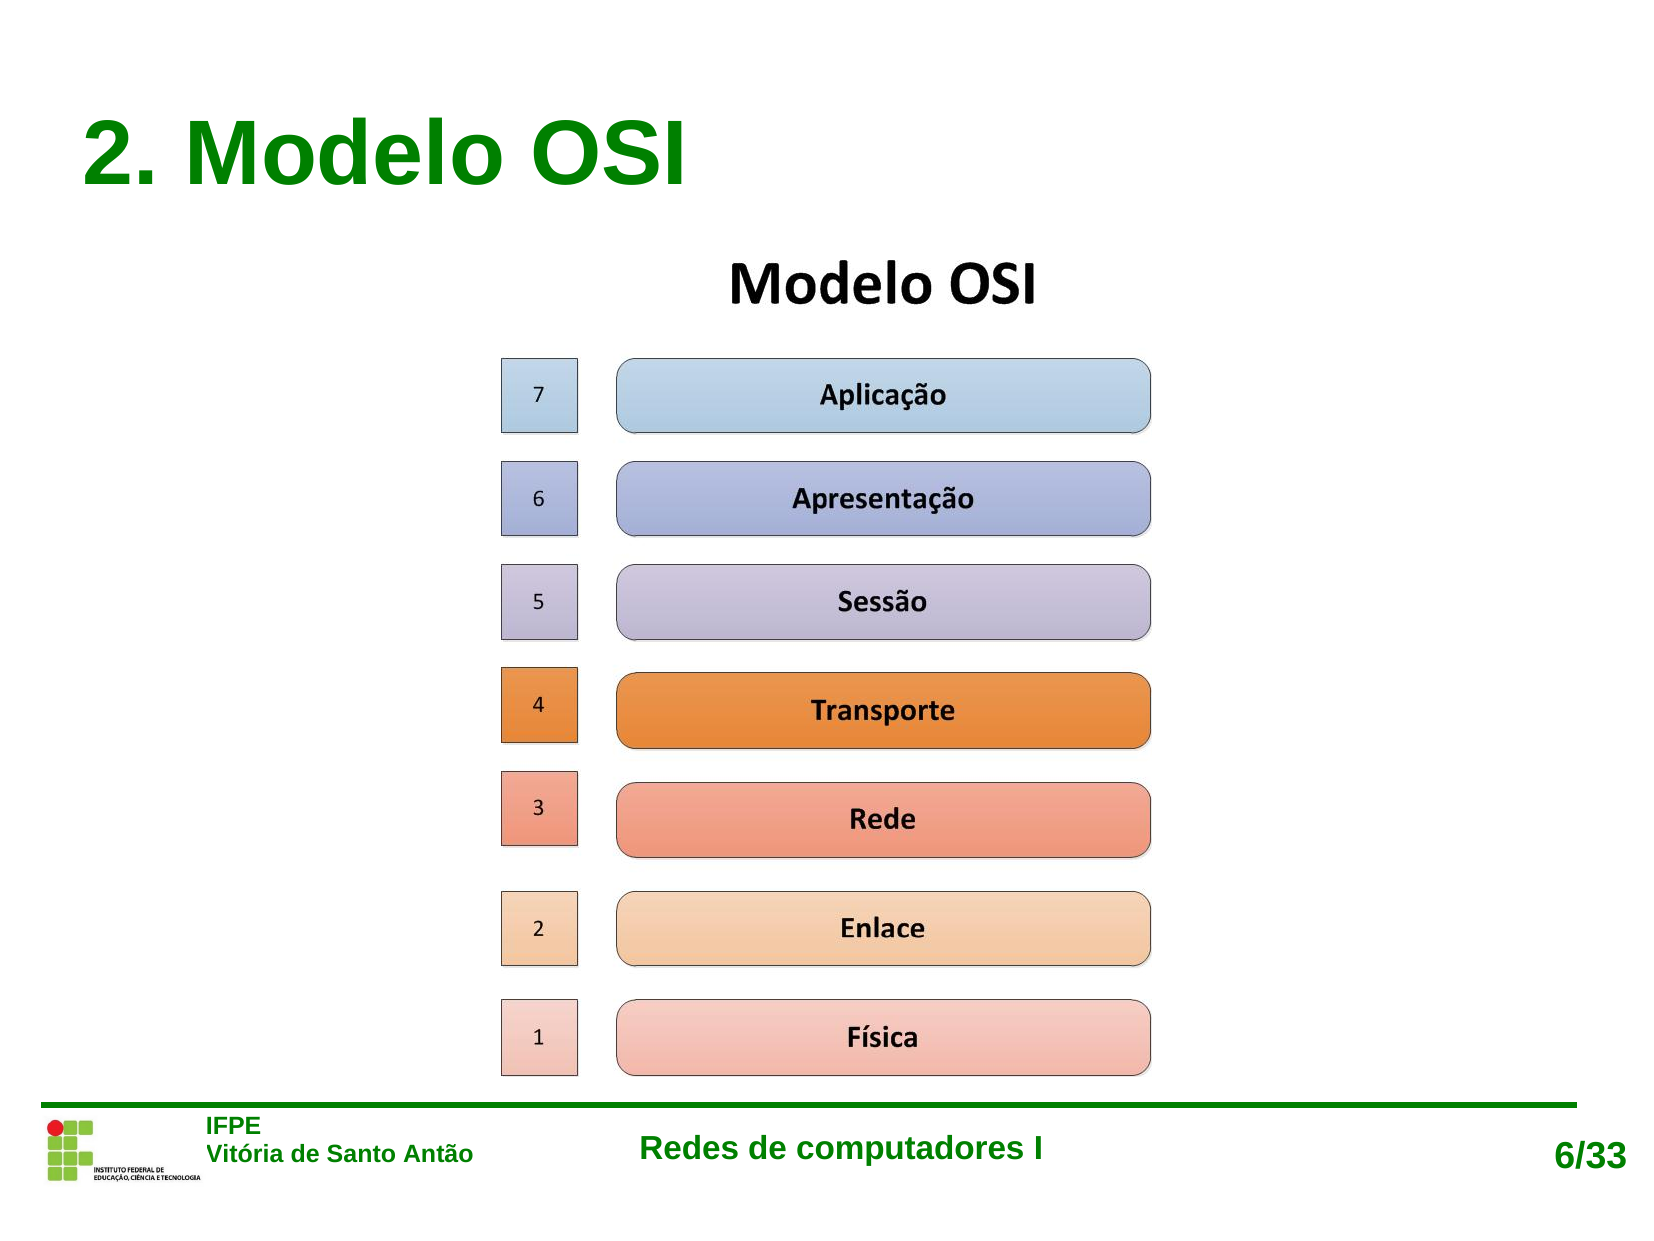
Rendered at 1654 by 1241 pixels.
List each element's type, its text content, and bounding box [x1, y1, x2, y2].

title 2. Modelo OSI [82, 49, 1571, 257]
picture [39, 1111, 207, 1191]
picture [501, 236, 1152, 1077]
